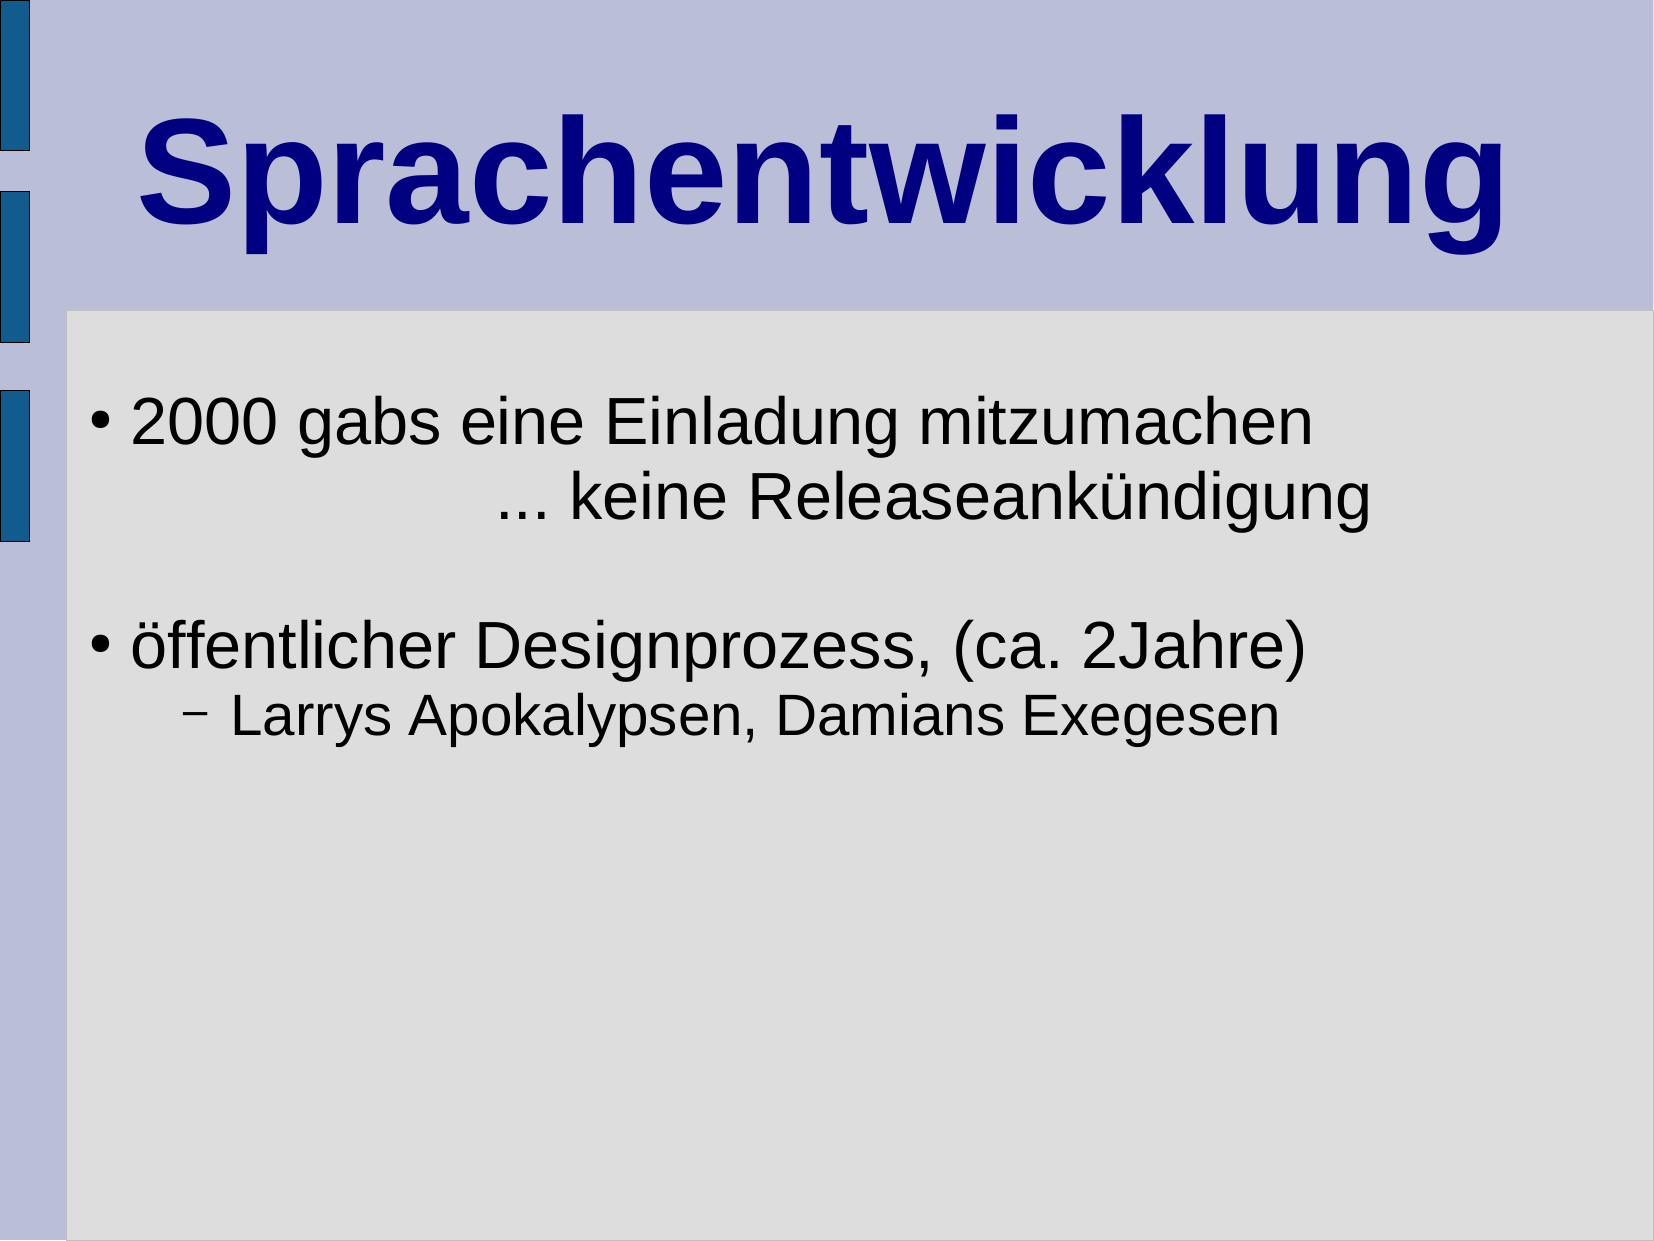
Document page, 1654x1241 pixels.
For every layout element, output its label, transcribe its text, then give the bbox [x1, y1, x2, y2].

title Sprachentwicklung [118, 68, 1531, 276]
list 2000 gabs eine Einladung mitzumachen ... keine Releaseankündigung öffentlicher Designprozess, (ca. 2Jahre) Larrys Apokalypsen, Damians Exegesen [88, 383, 1501, 1093]
